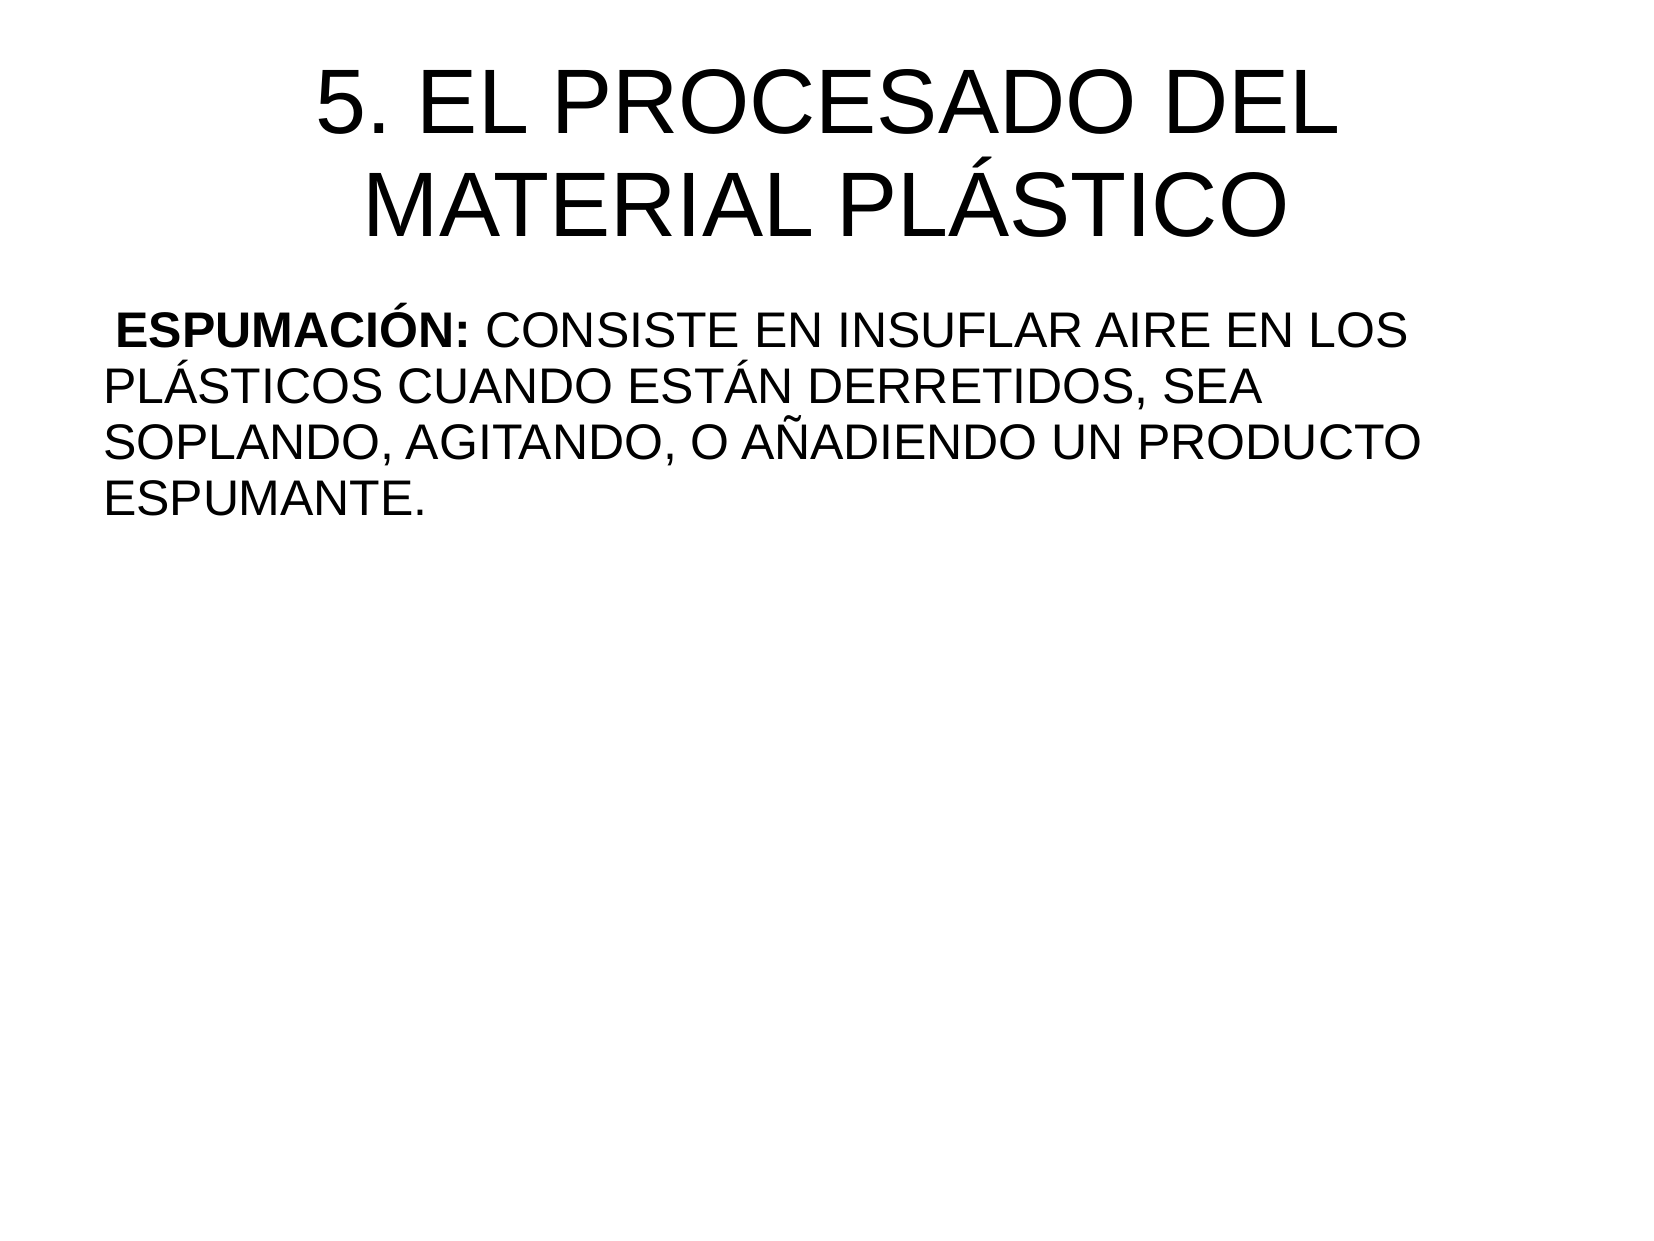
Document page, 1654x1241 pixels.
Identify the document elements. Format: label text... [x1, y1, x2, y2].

title 5. EL PROCESADO DEL MATERIAL PLÁSTICO [82, 49, 1571, 257]
text_box ESPUMACIÓN: CONSISTE EN INSUFLAR AIRE EN LOS PLÁSTICOS CUANDO ESTÁN DERRETIDOS, SEA SOPLANDO, AGITANDO, O AÑADIENDO UN PRODUCTO ESPUMANTE. [88, 295, 1565, 591]
